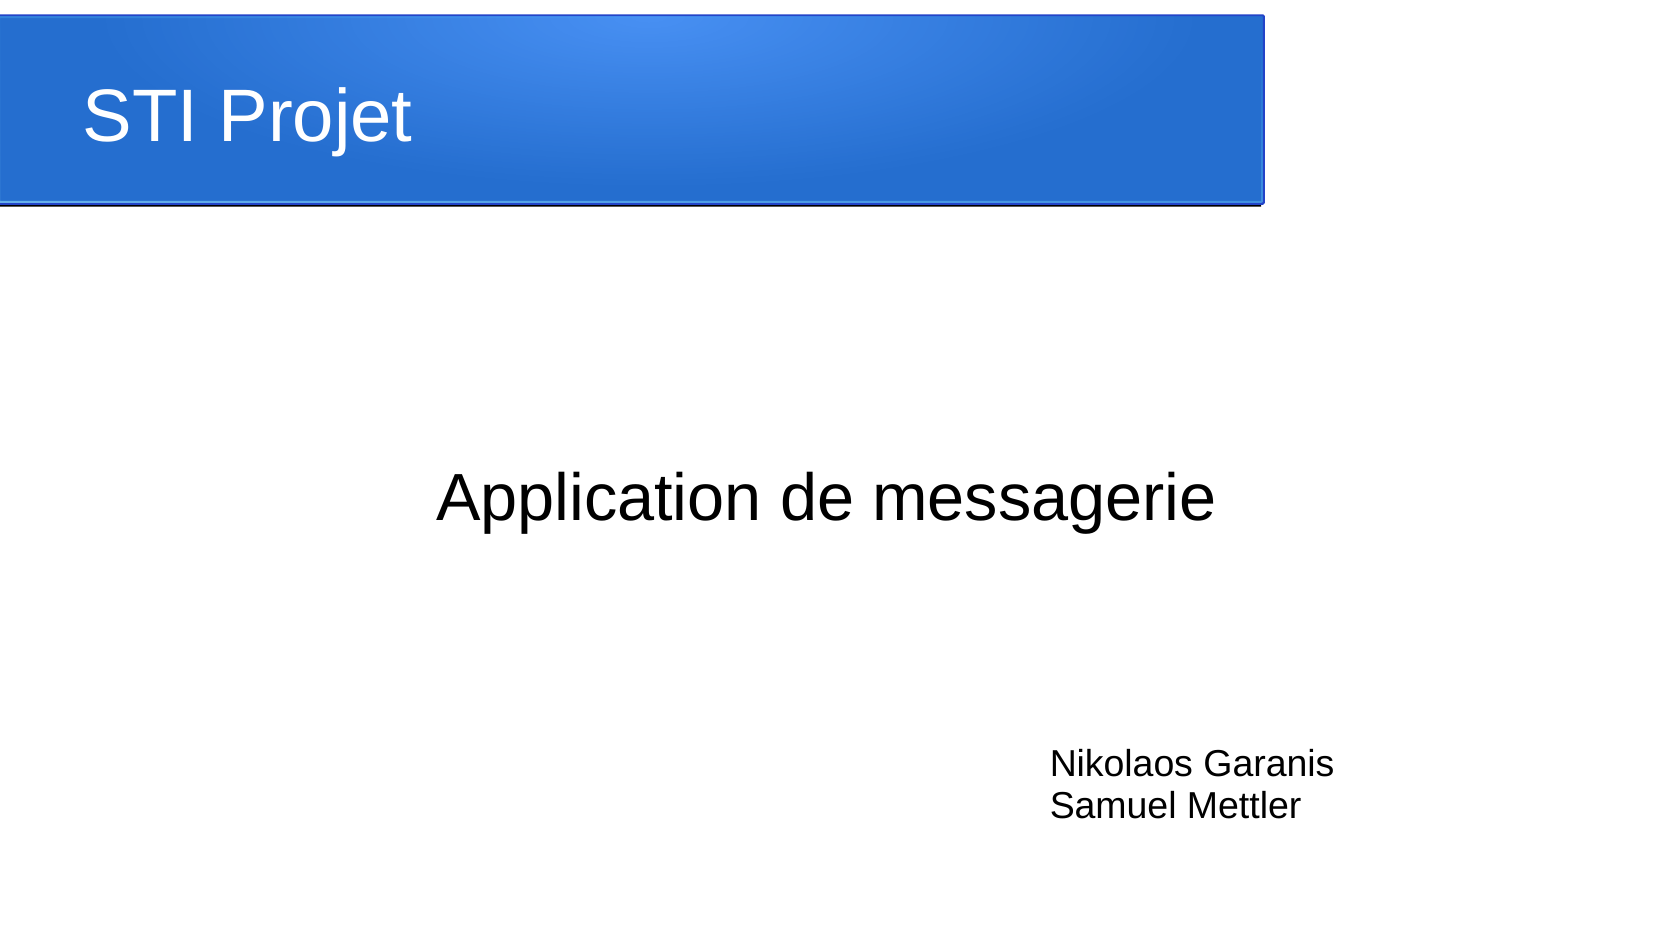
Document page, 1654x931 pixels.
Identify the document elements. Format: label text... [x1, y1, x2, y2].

title STI Projet [82, 35, 1235, 189]
text_box Nikolaos Garanis Samuel Mettler [1035, 735, 1606, 834]
subtitle Application de messagerie [82, 224, 1571, 764]
